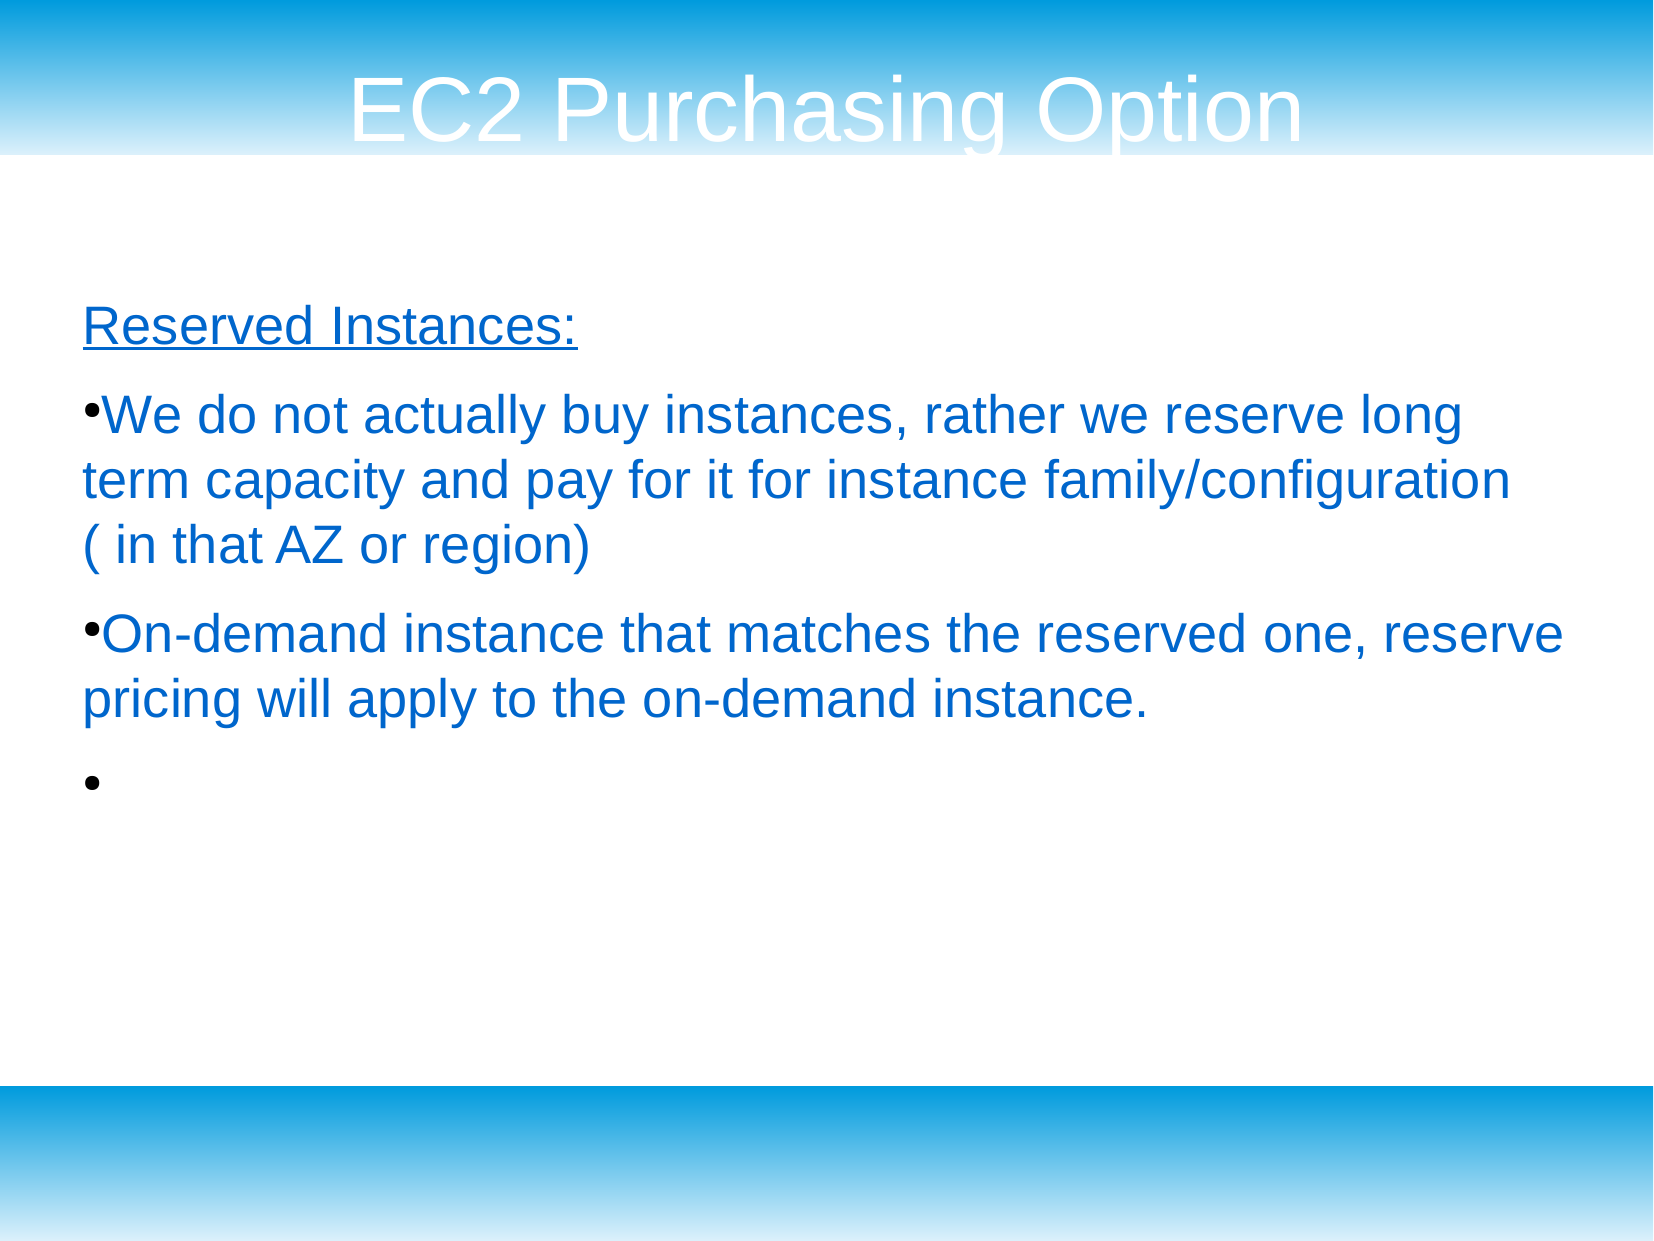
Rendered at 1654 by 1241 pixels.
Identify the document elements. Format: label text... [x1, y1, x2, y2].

list Reserved Instances: We do not actually buy instances, rather we reserve long term capacity and pay for it for instance family/configuration ( in that AZ or region) On-demand instance that matches the reserved one, reserve pricing will apply to the on-demand instance. [82, 290, 1571, 1010]
title EC2 Purchasing Option [82, 49, 1571, 155]
